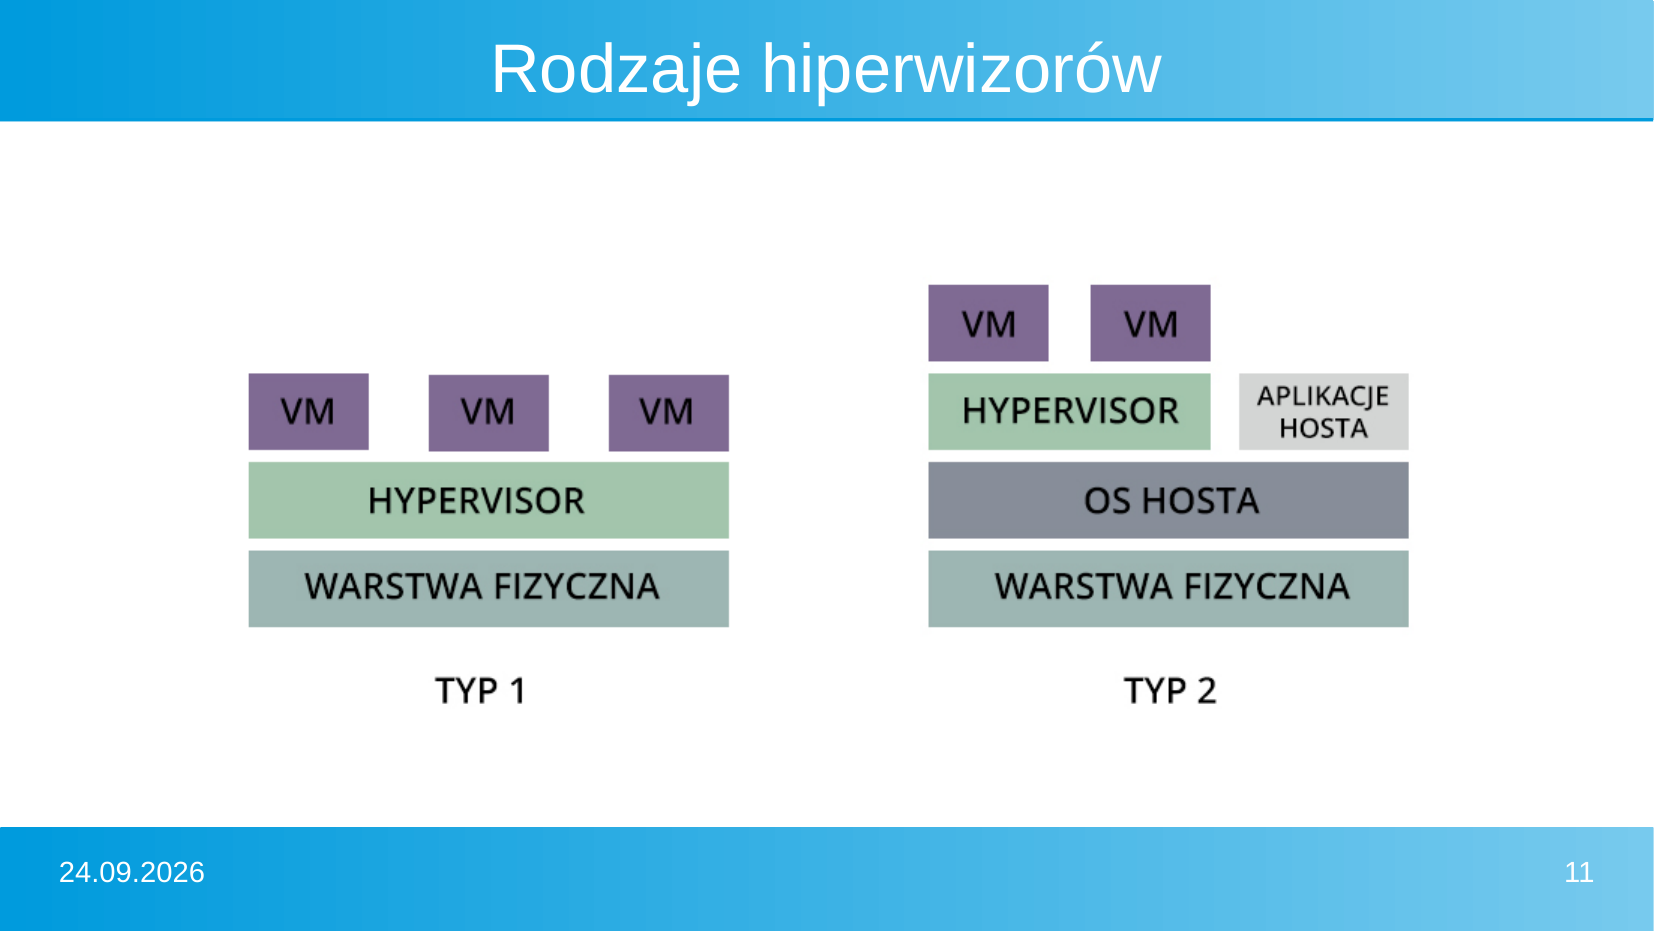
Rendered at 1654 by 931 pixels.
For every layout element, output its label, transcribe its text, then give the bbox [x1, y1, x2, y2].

picture [237, 204, 1424, 731]
title Rodzaje hiperwizorów [59, 29, 1595, 108]
